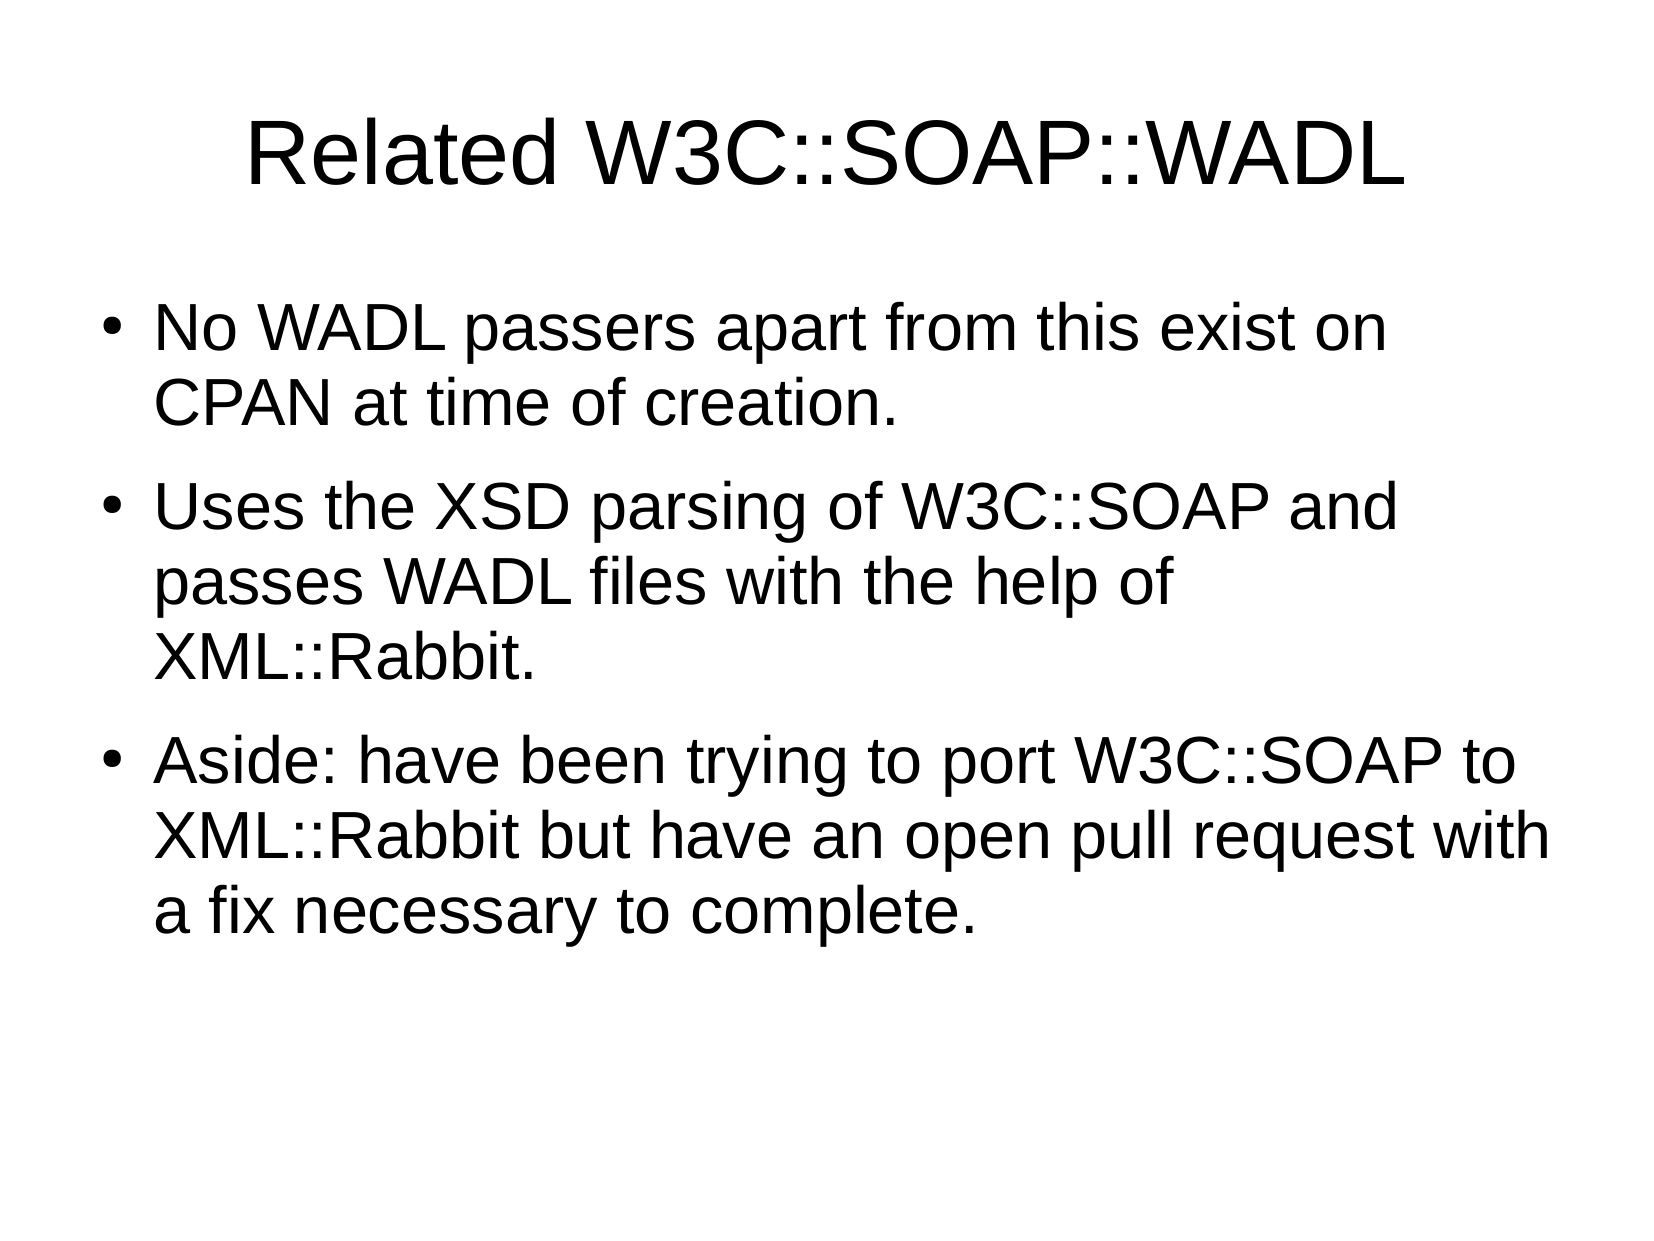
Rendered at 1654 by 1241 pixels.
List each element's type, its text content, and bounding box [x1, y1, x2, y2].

list No WADL passers apart from this exist on CPAN at time of creation. Uses the XSD parsing of W3C::SOAP and passes WADL files with the help of XML::Rabbit. Aside: have been trying to port W3C::SOAP to XML::Rabbit but have an open pull request with a fix necessary to complete. [82, 290, 1571, 1010]
title Related W3C::SOAP::WADL [82, 49, 1571, 257]
